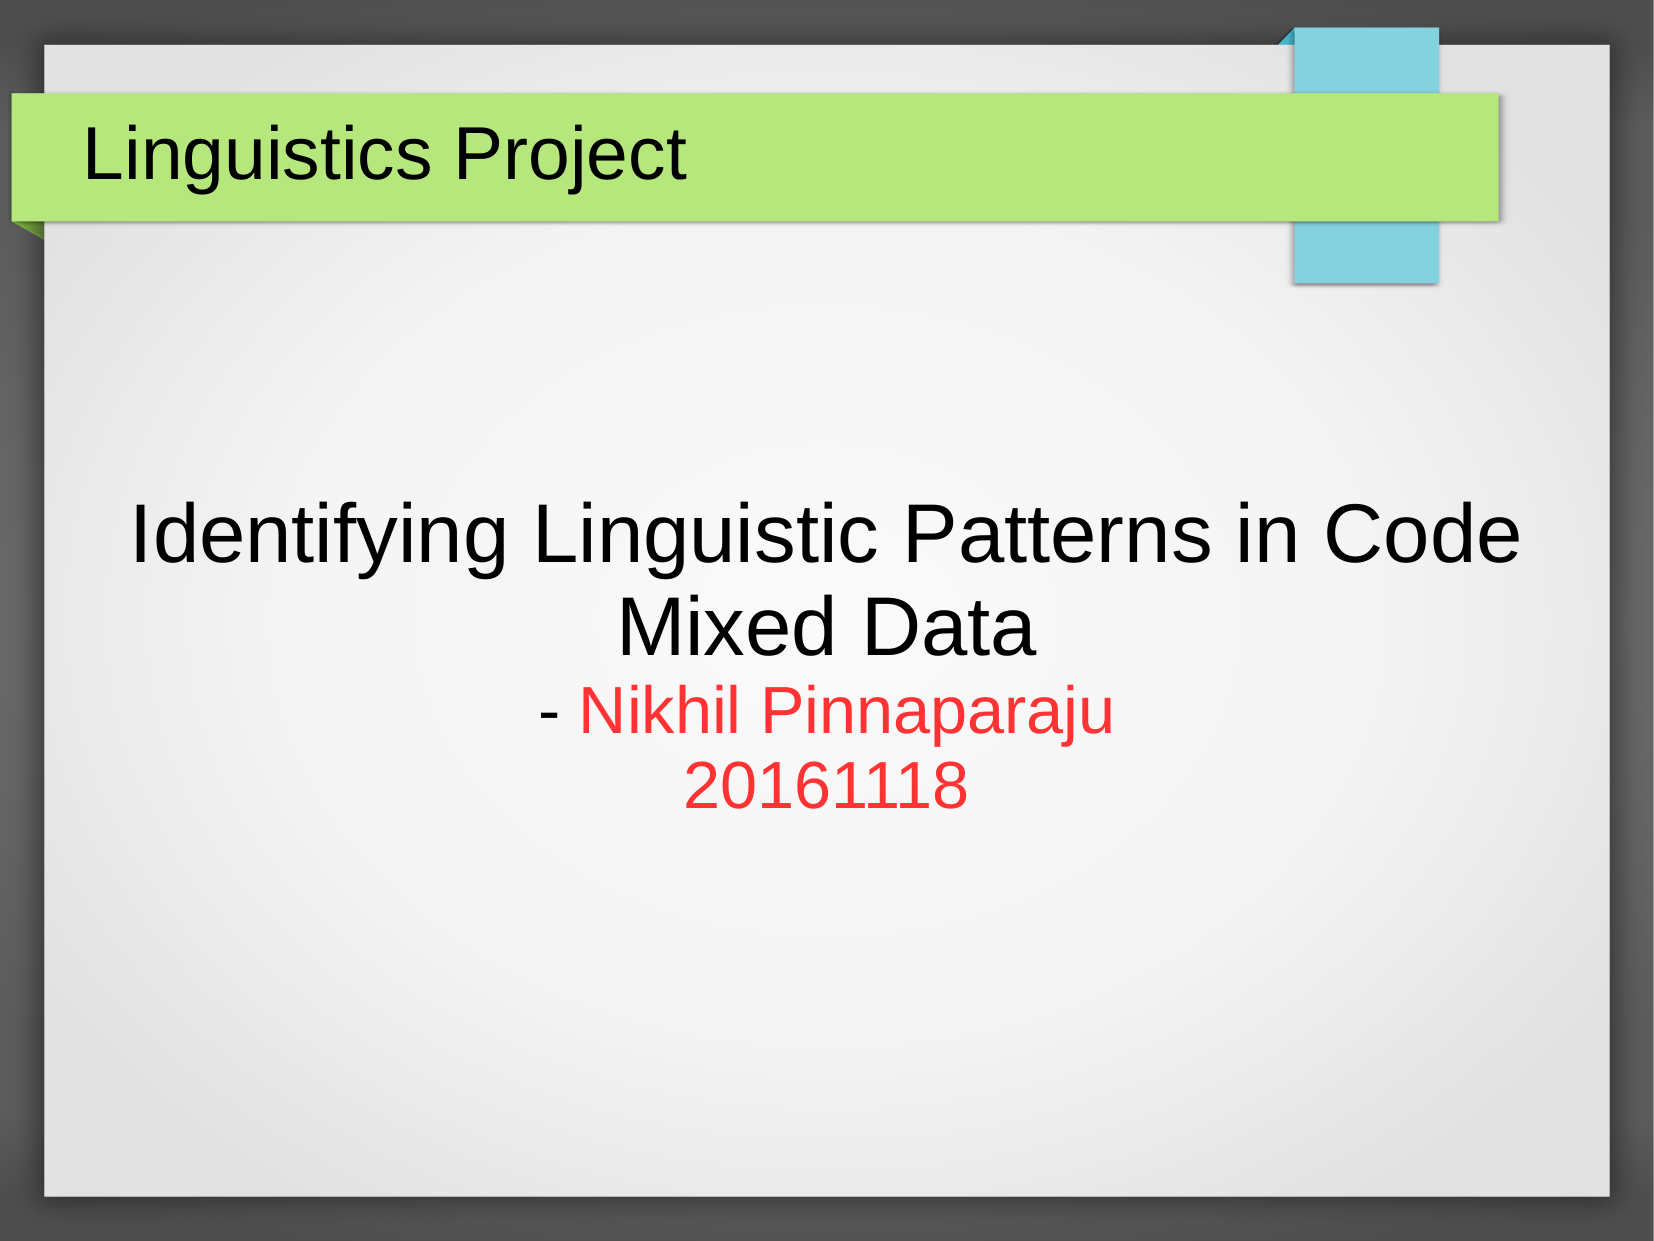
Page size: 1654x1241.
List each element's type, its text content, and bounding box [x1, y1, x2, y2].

subtitle Identifying Linguistic Patterns in Code Mixed Data - Nikhil Pinnaparaju 20161118 [82, 295, 1571, 1015]
title Linguistics Project [82, 94, 1264, 213]
picture [0, 0, 1654, 1241]
